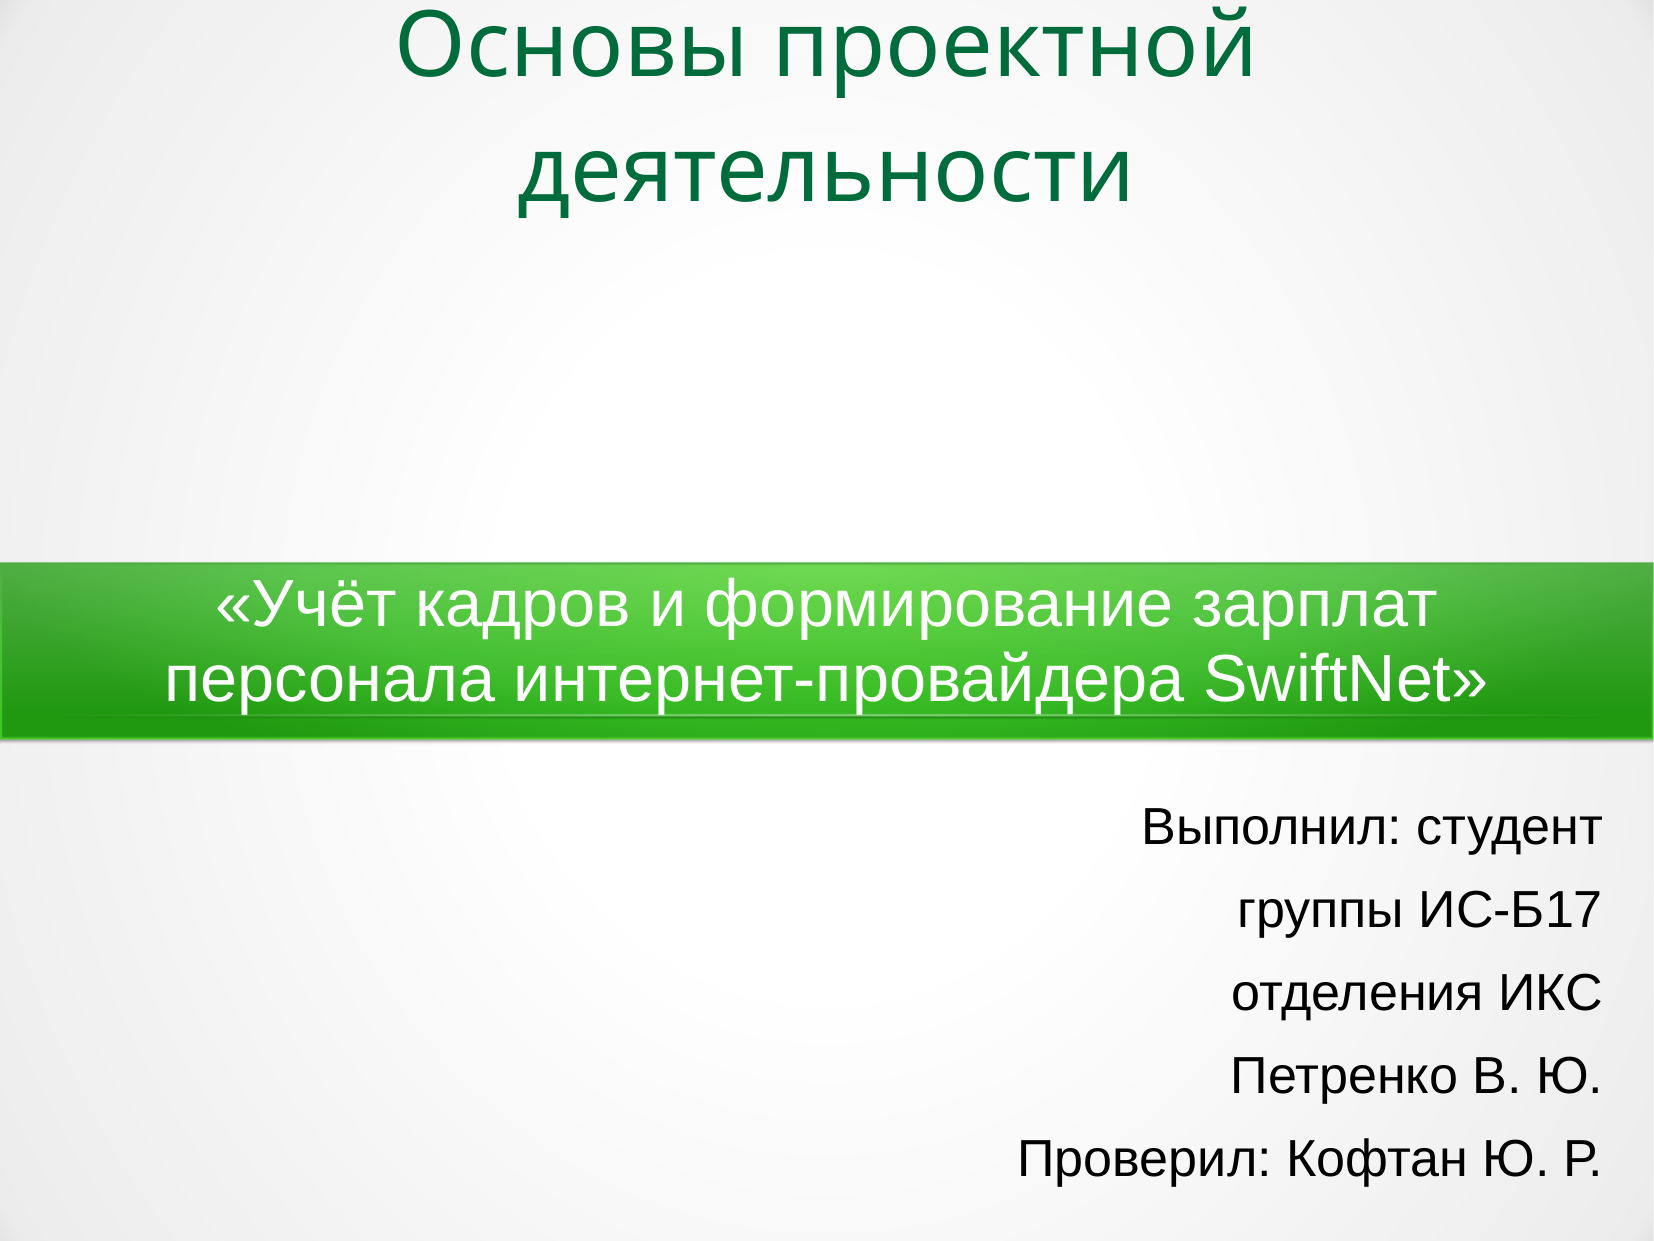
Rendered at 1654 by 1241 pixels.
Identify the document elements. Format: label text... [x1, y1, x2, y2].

title «Учёт кадров и формирование зарплат персонала интернет-провайдера SwiftNet» [82, 523, 1571, 758]
text_box Выполнил: студент группы ИС-Б17 отделения ИКС Петренко В. Ю. Проверил: Кофтан Ю. Р. [885, 790, 1619, 1217]
picture [0, 0, 1654, 1241]
title Основы проектной деятельности [82, 0, 1571, 211]
